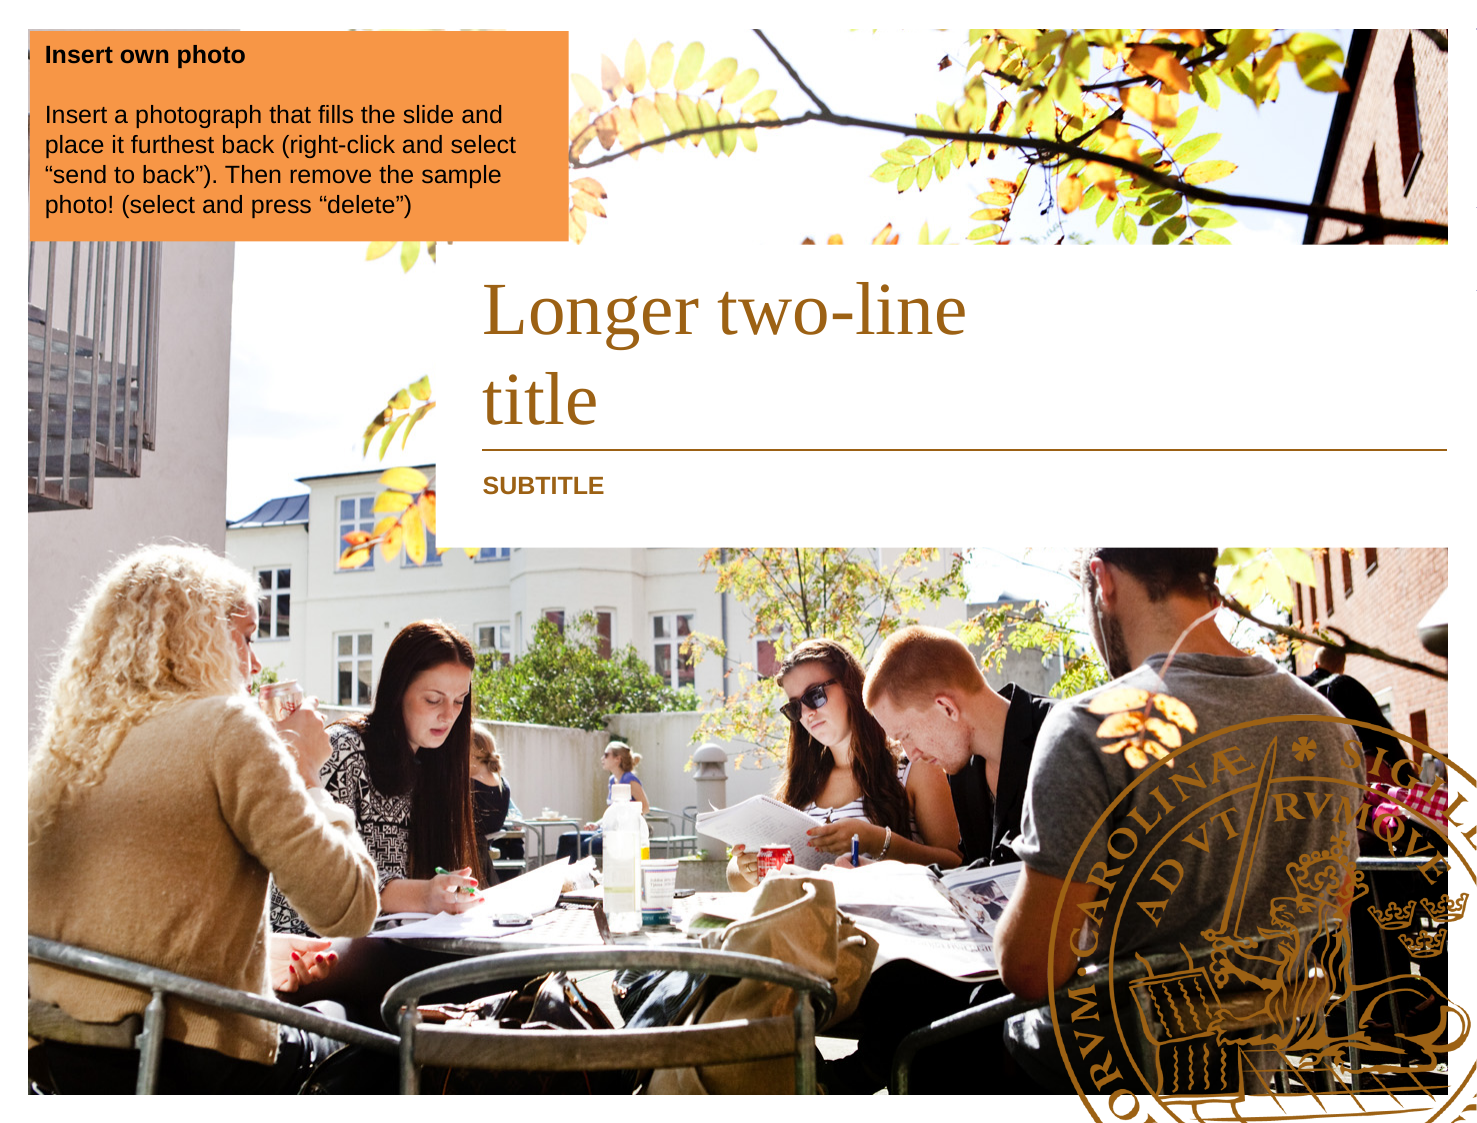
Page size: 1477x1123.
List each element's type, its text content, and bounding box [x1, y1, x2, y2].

text_box subtitle [482, 451, 1424, 505]
text_box Longer two-line title [482, 243, 1424, 439]
picture [28, 29, 1477, 1123]
text_box [435, 244, 1448, 548]
text_box Insert own photo Insert a photograph that fills the slide and place it furthest back (right-click and select “send to back”). Then remove the sample photo! (select and press “delete”) [29, 31, 569, 242]
